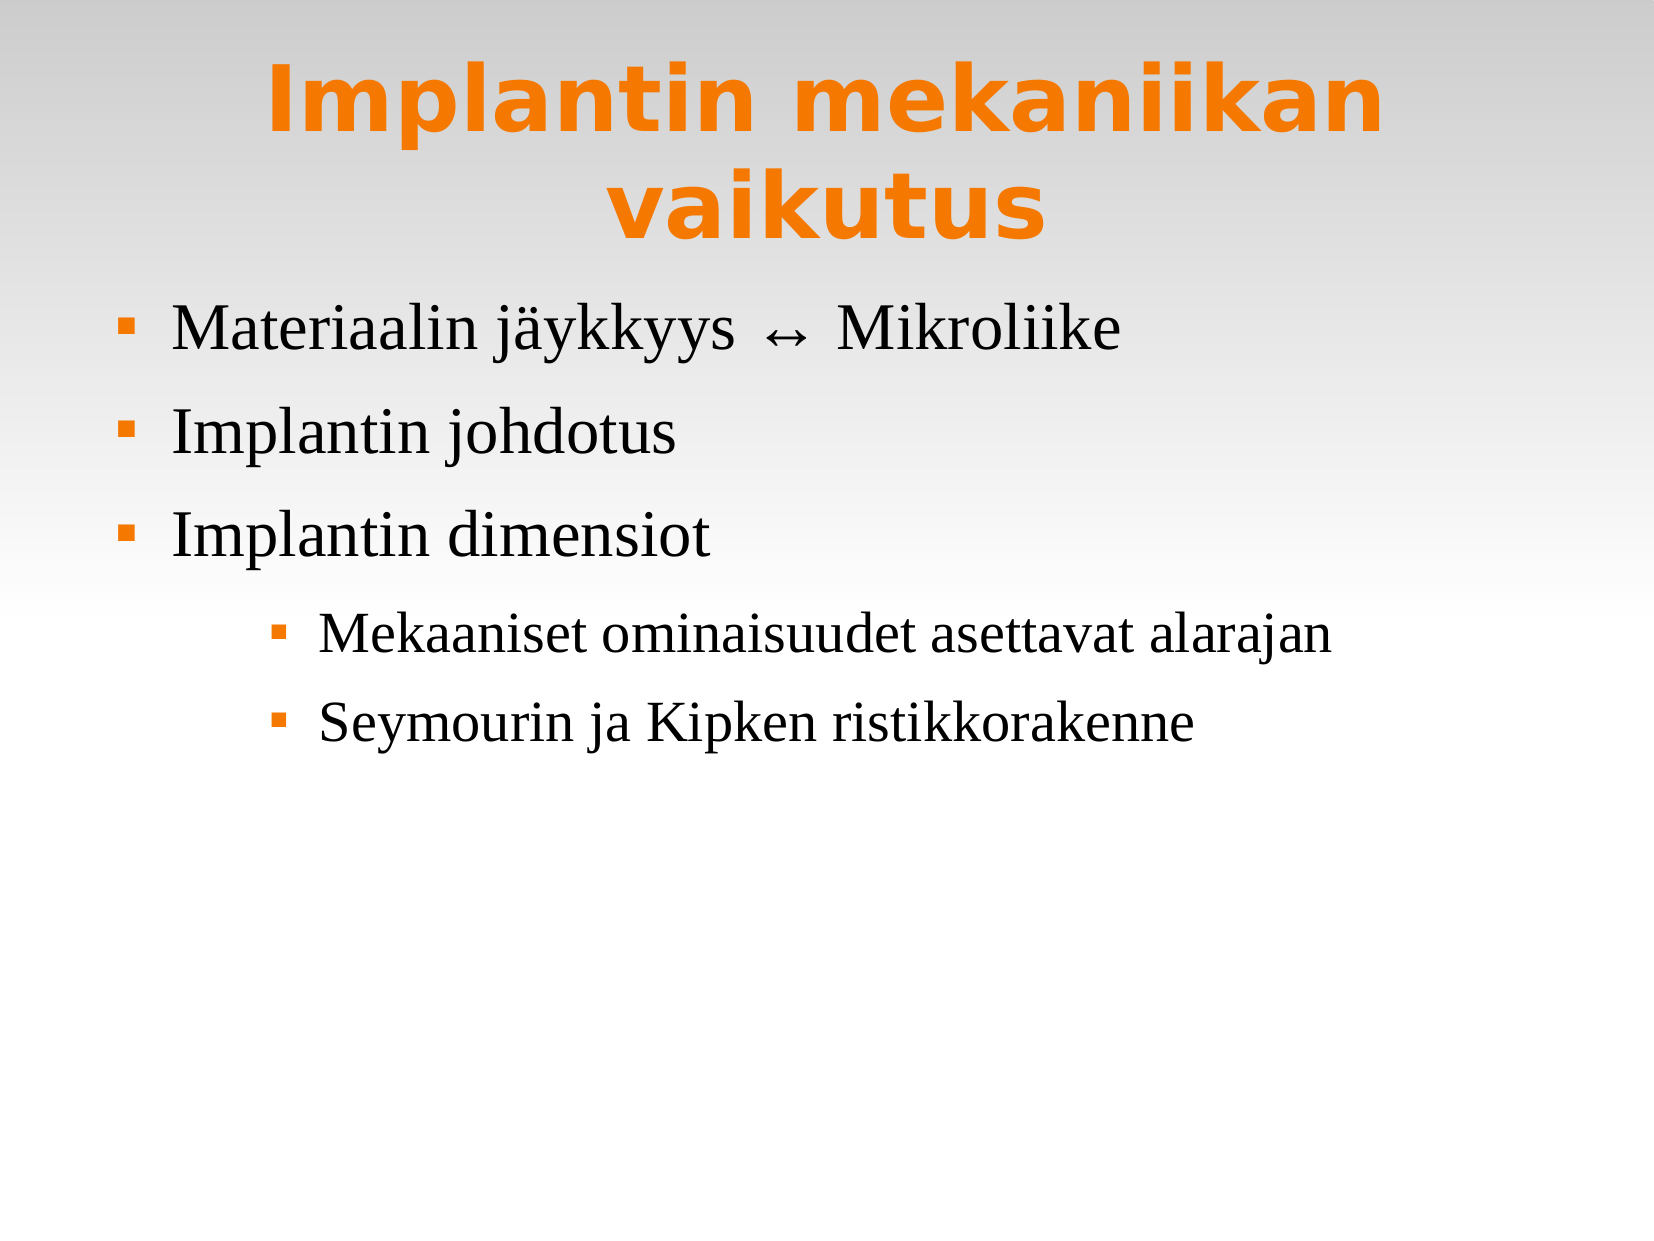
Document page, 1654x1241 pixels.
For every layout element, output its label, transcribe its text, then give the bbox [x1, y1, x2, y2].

title Implantin mekaniikan vaikutus [82, 45, 1571, 261]
list Materiaalin jäykkyys ↔ Mikroliike Implantin johdotus Implantin dimensiot Mekaaniset ominaisuudet asettavat alarajan Seymourin ja Kipken ristikkorakenne [82, 290, 1571, 1094]
